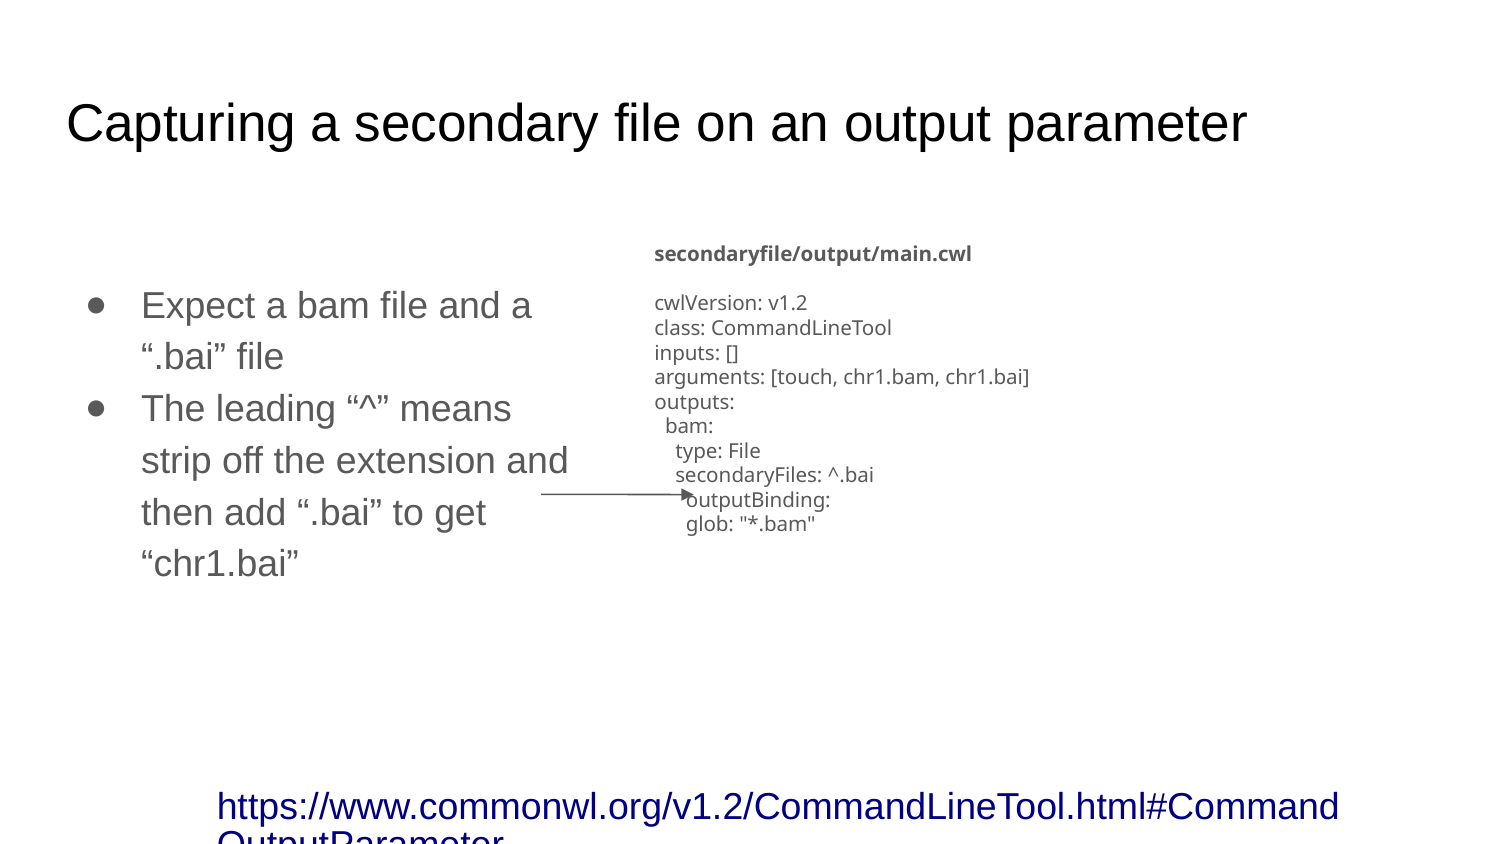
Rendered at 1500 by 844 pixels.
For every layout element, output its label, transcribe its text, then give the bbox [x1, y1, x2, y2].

list secondaryfile/output/main.cwl cwlVersion: v1.2 class: CommandLineTool inputs: [] arguments: [touch, chr1.bam, chr1.bai] outputs: bam: type: File secondaryFiles: ^.bai outputBinding: glob: "*.bam" [639, 226, 1418, 618]
title Capturing a secondary file on an output parameter [51, 72, 1449, 167]
text_box https://www.commonwl.org/v1.2/CommandLineTool.html#CommandOutputParameter [201, 767, 1378, 843]
list Expect a bam file and a “.bai” file The leading “^” means strip off the extension and then add “.bai” to get “chr1.bai” [51, 189, 608, 750]
